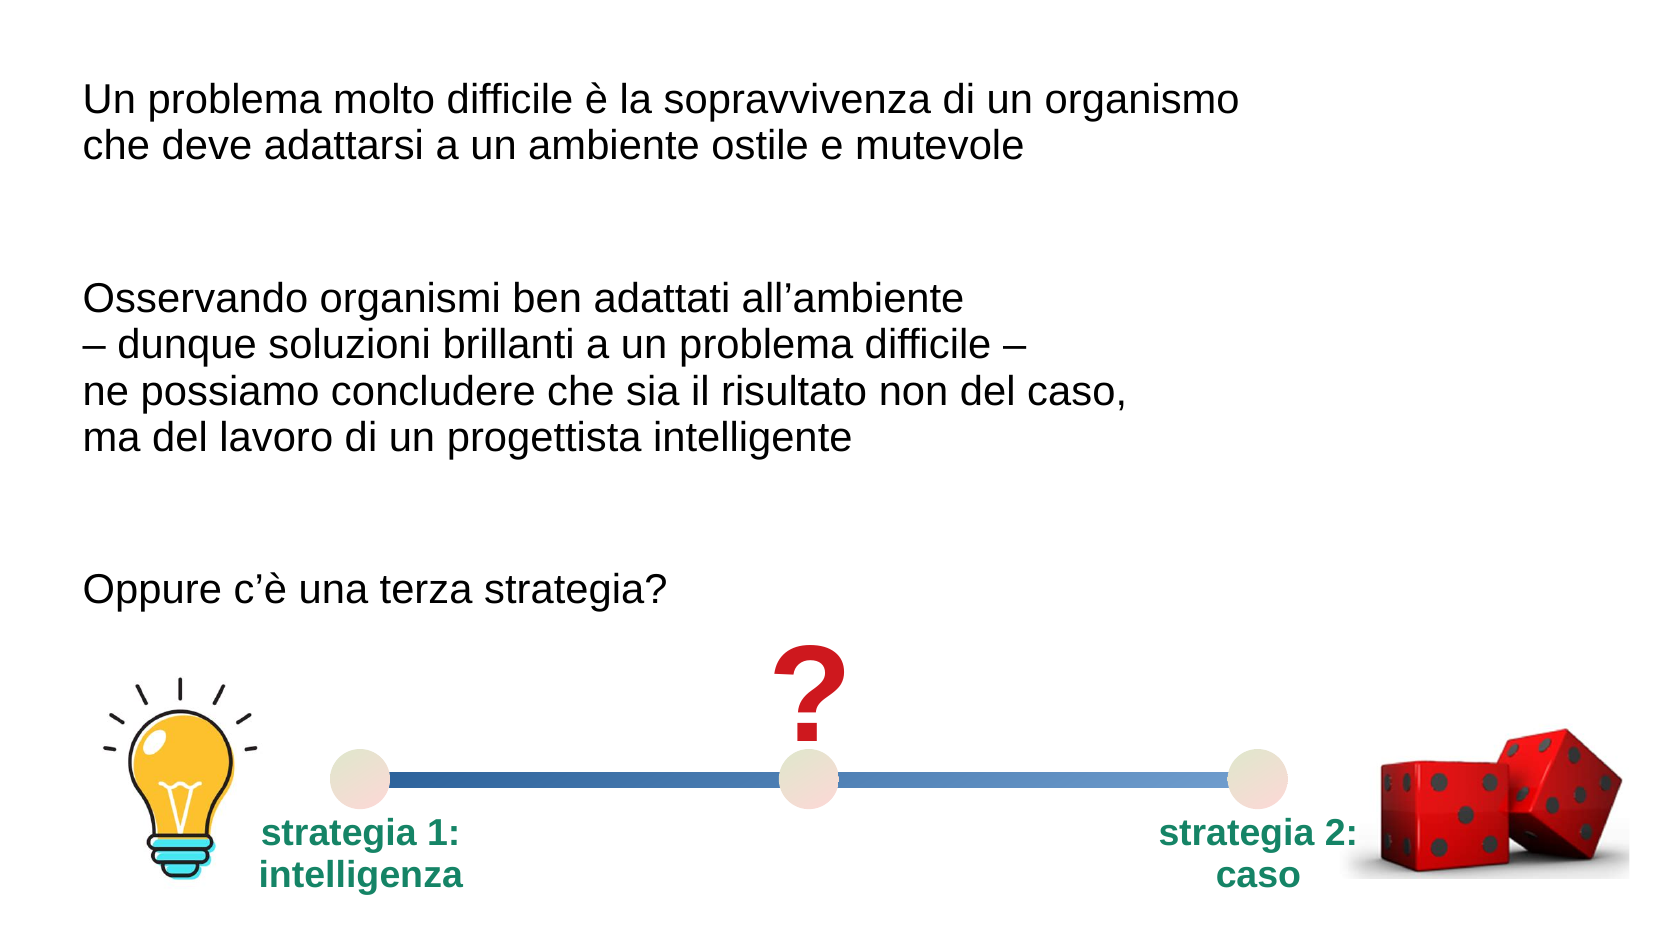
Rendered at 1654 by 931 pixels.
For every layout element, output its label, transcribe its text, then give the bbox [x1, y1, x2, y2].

text_box strategia 2: caso [1140, 803, 1377, 903]
text_box strategia 1: intelligenza [242, 803, 479, 903]
text_box [330, 749, 1288, 810]
text_box ? [754, 609, 860, 778]
picture [88, 663, 266, 889]
picture [1339, 723, 1630, 879]
list Un problema molto difficile è la sopravvivenza di un organismo che deve adattarsi a un ambiente ostile e mutevole Osservando organismi ben adattati all’ambiente – dunque soluzioni brillanti a un problema difficile – ne possiamo concludere che sia il risultato non del caso, ma del lavoro di un progettista intelligente Oppure c’è una terza strategia? [82, 75, 1336, 616]
